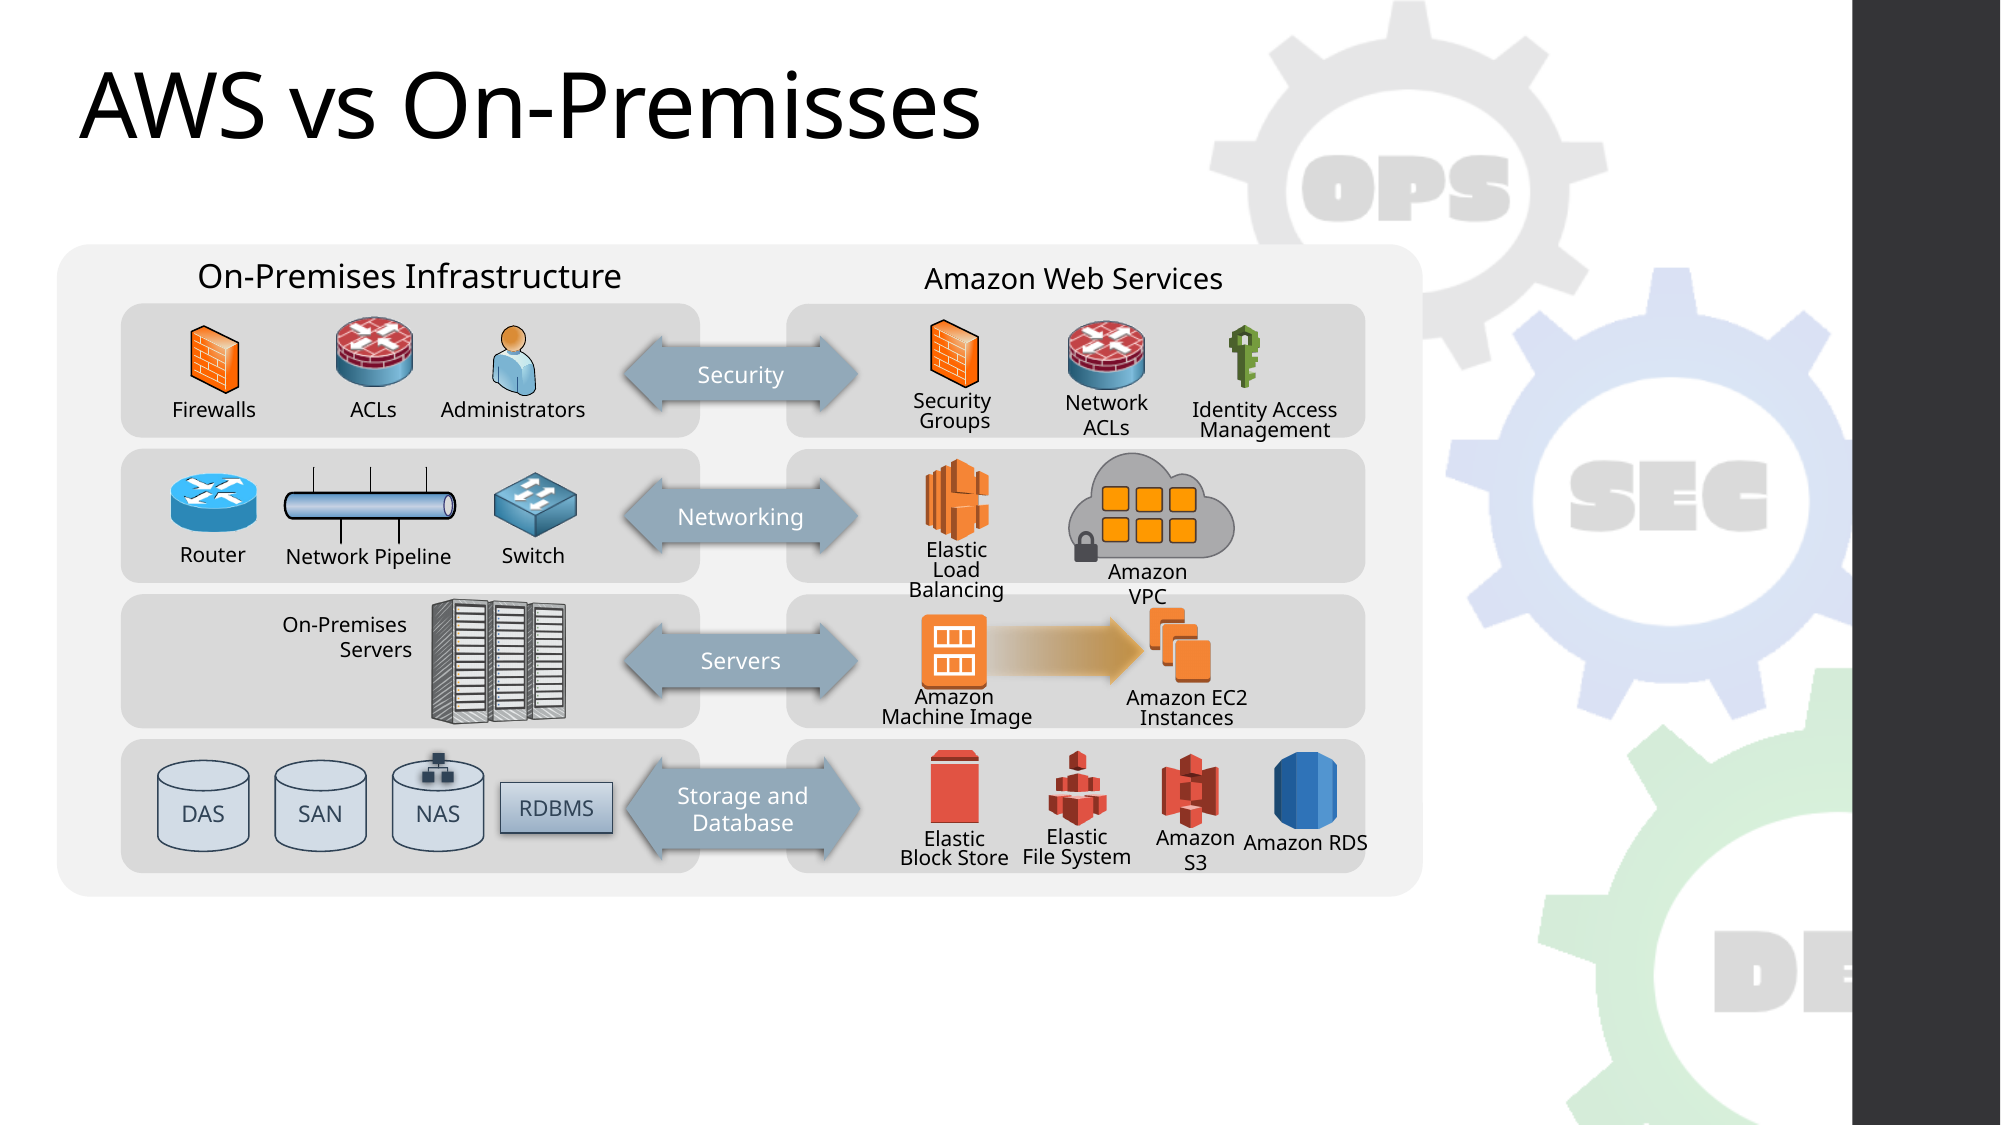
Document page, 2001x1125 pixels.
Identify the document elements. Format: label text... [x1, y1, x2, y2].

picture [1072, 531, 1100, 562]
picture [490, 317, 538, 389]
picture [1274, 752, 1337, 822]
text_box Amazon S3 [1139, 817, 1253, 883]
picture [416, 595, 584, 728]
picture [1135, 596, 1225, 689]
text_box DAS [157, 760, 249, 852]
picture [170, 473, 257, 532]
text_box NAS [392, 760, 484, 852]
title AWS vs On-Premisses [64, 33, 1797, 166]
text_box Amazon RDS [1228, 822, 1384, 863]
text_box Storage and Database [625, 756, 861, 862]
picture [336, 316, 413, 387]
picture [1229, 325, 1260, 388]
text_box RDBMS [500, 782, 613, 833]
text_box On-Premises Infrastructure [120, 245, 700, 304]
text_box Amazon Web Services [782, 244, 1366, 303]
text_box Elastic Block Store [885, 822, 1024, 878]
text_box Administrators [425, 389, 601, 430]
text_box Amazon Machine Image [870, 688, 1045, 729]
text_box Networking [623, 477, 859, 555]
text_box Security Groups [898, 385, 1012, 440]
picture [1161, 752, 1219, 817]
text_box Security [623, 335, 859, 413]
picture [925, 458, 989, 541]
text_box Router [165, 534, 261, 574]
picture [1048, 750, 1107, 821]
text_box On-Premises Servers [282, 611, 413, 662]
text_box Amazon VPC [1074, 551, 1221, 617]
text_box Firewalls [157, 389, 271, 430]
text_box SAN [275, 760, 367, 852]
text_box Switch [486, 534, 580, 575]
text_box Elastic File System [1007, 821, 1147, 876]
picture [930, 750, 979, 822]
picture [908, 602, 1000, 701]
text_box Elastic Load Balancing [877, 534, 1036, 609]
picture [494, 472, 577, 534]
text_box Network Pipeline [270, 536, 467, 577]
text_box [56, 244, 1423, 897]
picture [1068, 320, 1145, 382]
text_box Amazon EC2 Instances [1115, 689, 1259, 730]
text_box ACLs [335, 389, 412, 430]
picture [928, 317, 980, 385]
text_box Network ACLs [1025, 382, 1189, 448]
text_box Servers [623, 622, 859, 700]
text_box Identity Access Management [1177, 394, 1353, 449]
picture [281, 465, 459, 536]
picture [189, 323, 240, 389]
